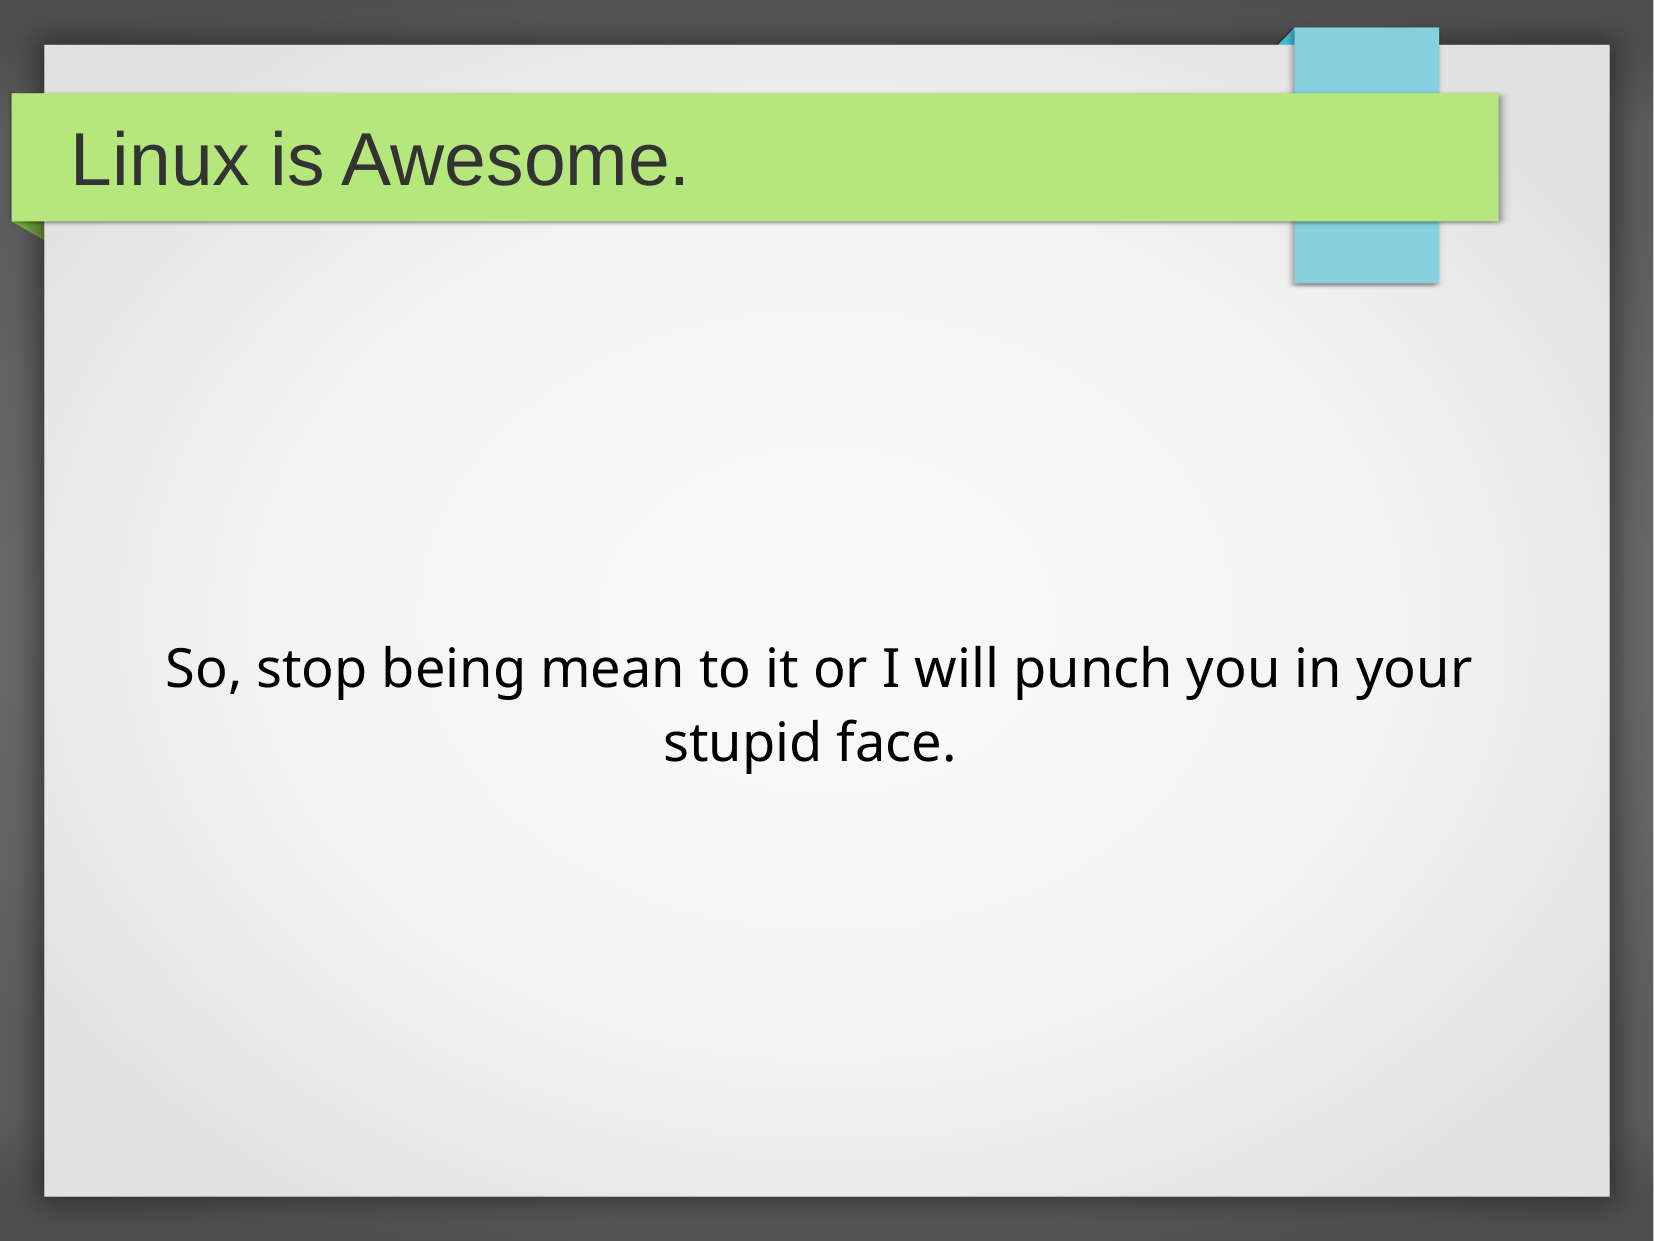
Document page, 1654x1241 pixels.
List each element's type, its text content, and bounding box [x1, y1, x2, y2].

title Linux is Awesome. [70, 106, 1229, 213]
subtitle So, stop being mean to it or I will punch you in your stupid face. [82, 343, 1538, 1063]
picture [0, 0, 1654, 1241]
